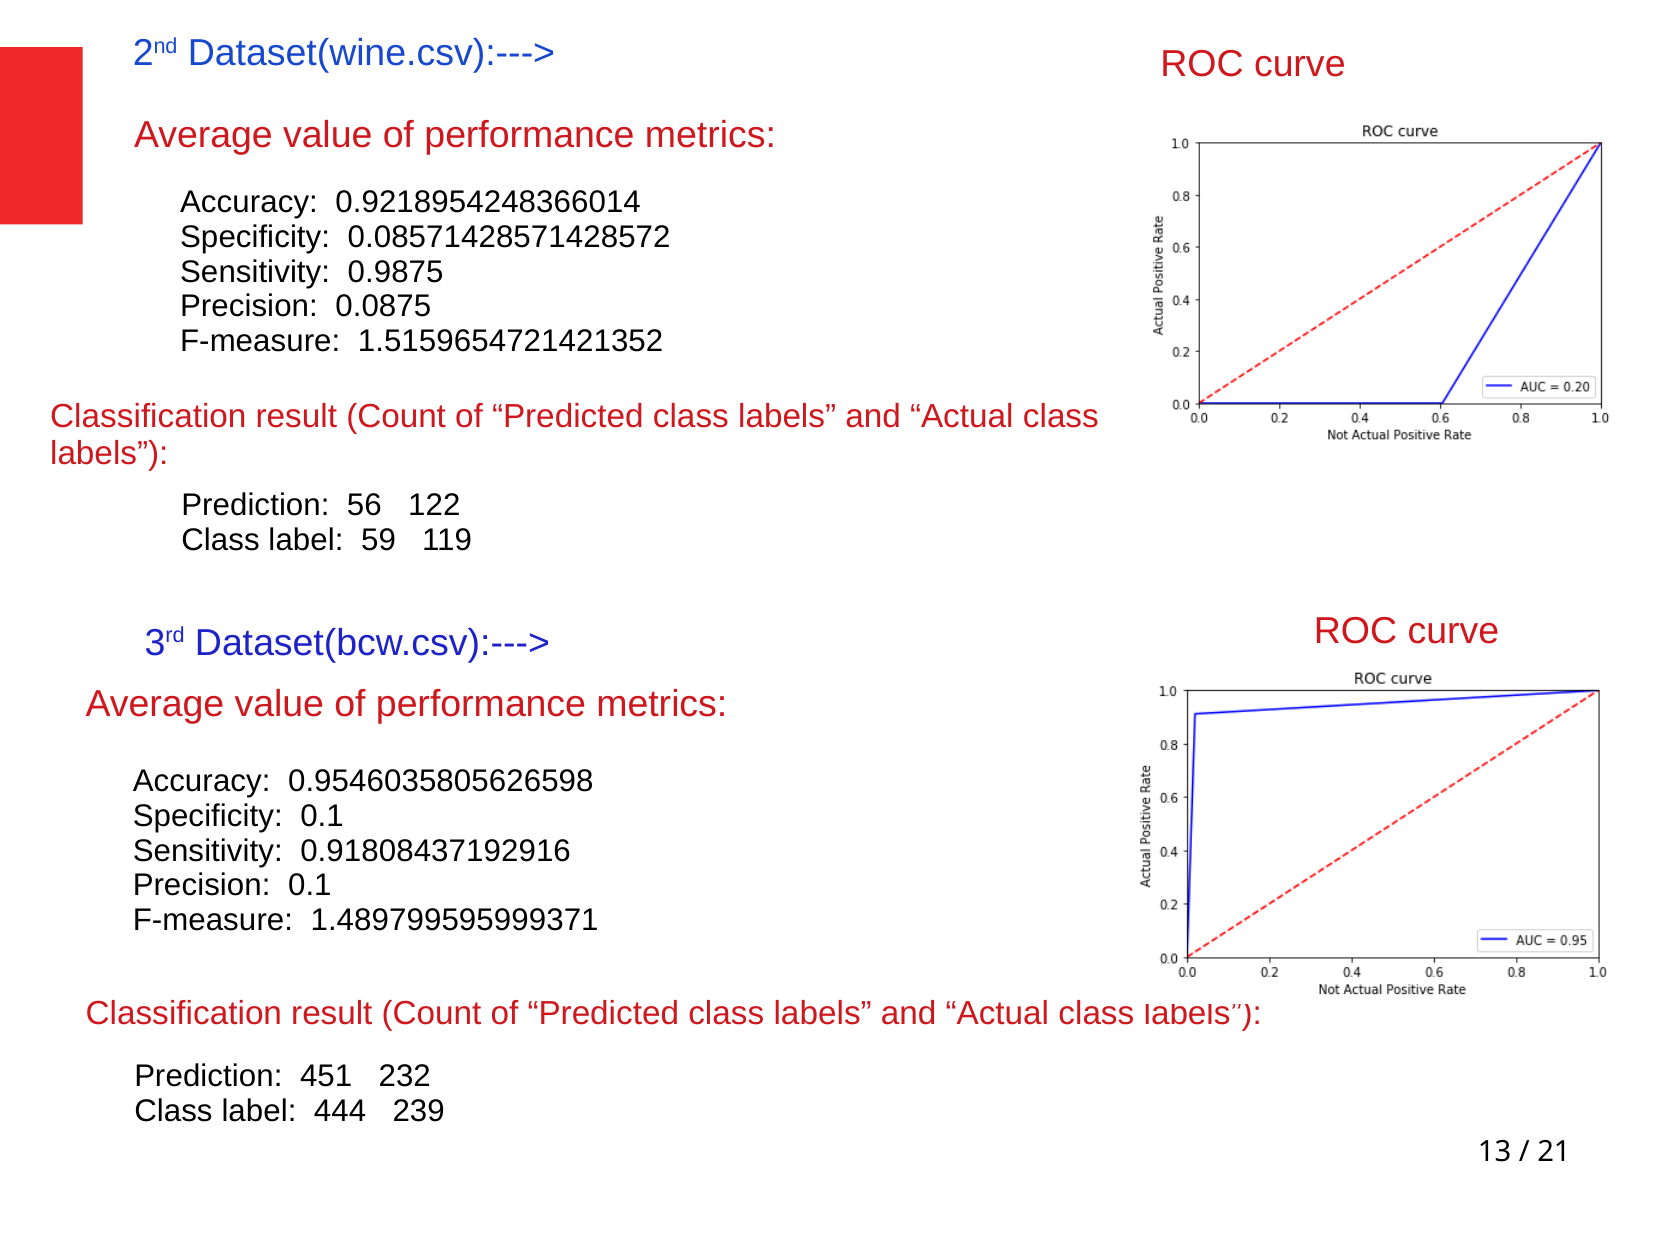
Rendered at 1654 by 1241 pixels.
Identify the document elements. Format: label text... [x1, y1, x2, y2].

text_box 2nd Dataset(wine.csv):---> [118, 24, 674, 83]
text_box Prediction: 56 122 Class label: 59 119 [166, 479, 804, 579]
text_box ROC curve [1299, 602, 1515, 660]
text_box Accuracy: 0.9218954248366014 Specificity: 0.08571428571428572 Sensitivity: 0.9875 Precision: 0.0875 F-measure: 1.5159654721421352 [165, 177, 1016, 366]
text_box Accuracy: 0.9546035805626598 Specificity: 0.1 Sensitivity: 0.91808437192916 Precision: 0.1 F-measure: 1.489799595999371 [118, 755, 851, 981]
text_box ROC curve [1145, 35, 1583, 93]
text_box Classification result (Count of “Predicted class labels” and “Actual class labels”): [35, 389, 1126, 479]
picture [1133, 663, 1617, 1004]
text_box Prediction: 451 232 Class label: 444 239 [119, 1051, 780, 1151]
text_box Classification result (Count of “Predicted class labels” and “Actual class labels”): [70, 987, 1280, 1040]
text_box Average value of performance metrics: [70, 675, 743, 733]
text_box 3rd Dataset(bcw.csv):---> [129, 614, 756, 673]
picture [1146, 116, 1619, 449]
text_box Average value of performance metrics: [119, 106, 792, 164]
